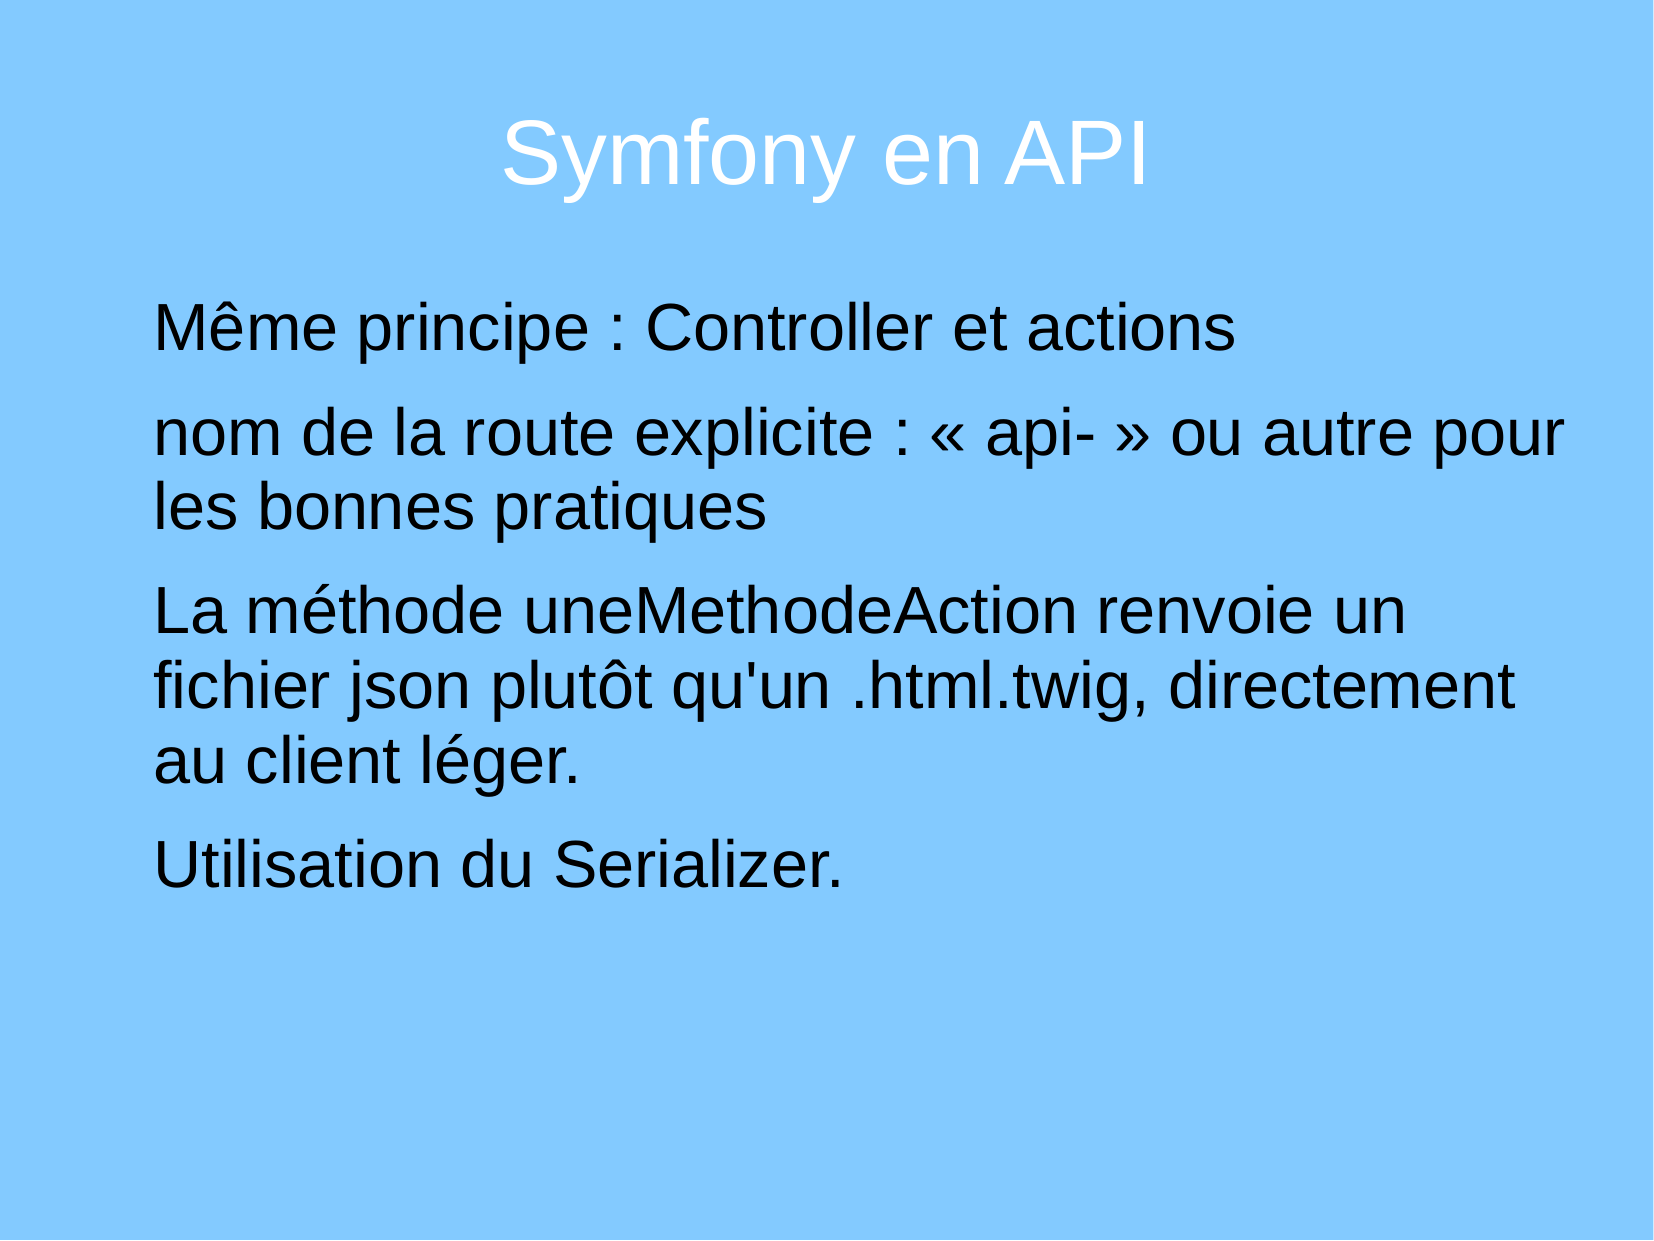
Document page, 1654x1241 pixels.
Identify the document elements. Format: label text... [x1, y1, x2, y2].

list Même principe : Controller et actions nom de la route explicite : « api- » ou autre pour les bonnes pratiques La méthode uneMethodeAction renvoie un fichier json plutôt qu'un .html.twig, directement au client léger. Utilisation du Serializer. [82, 290, 1571, 1010]
title Symfony en API [82, 49, 1571, 257]
